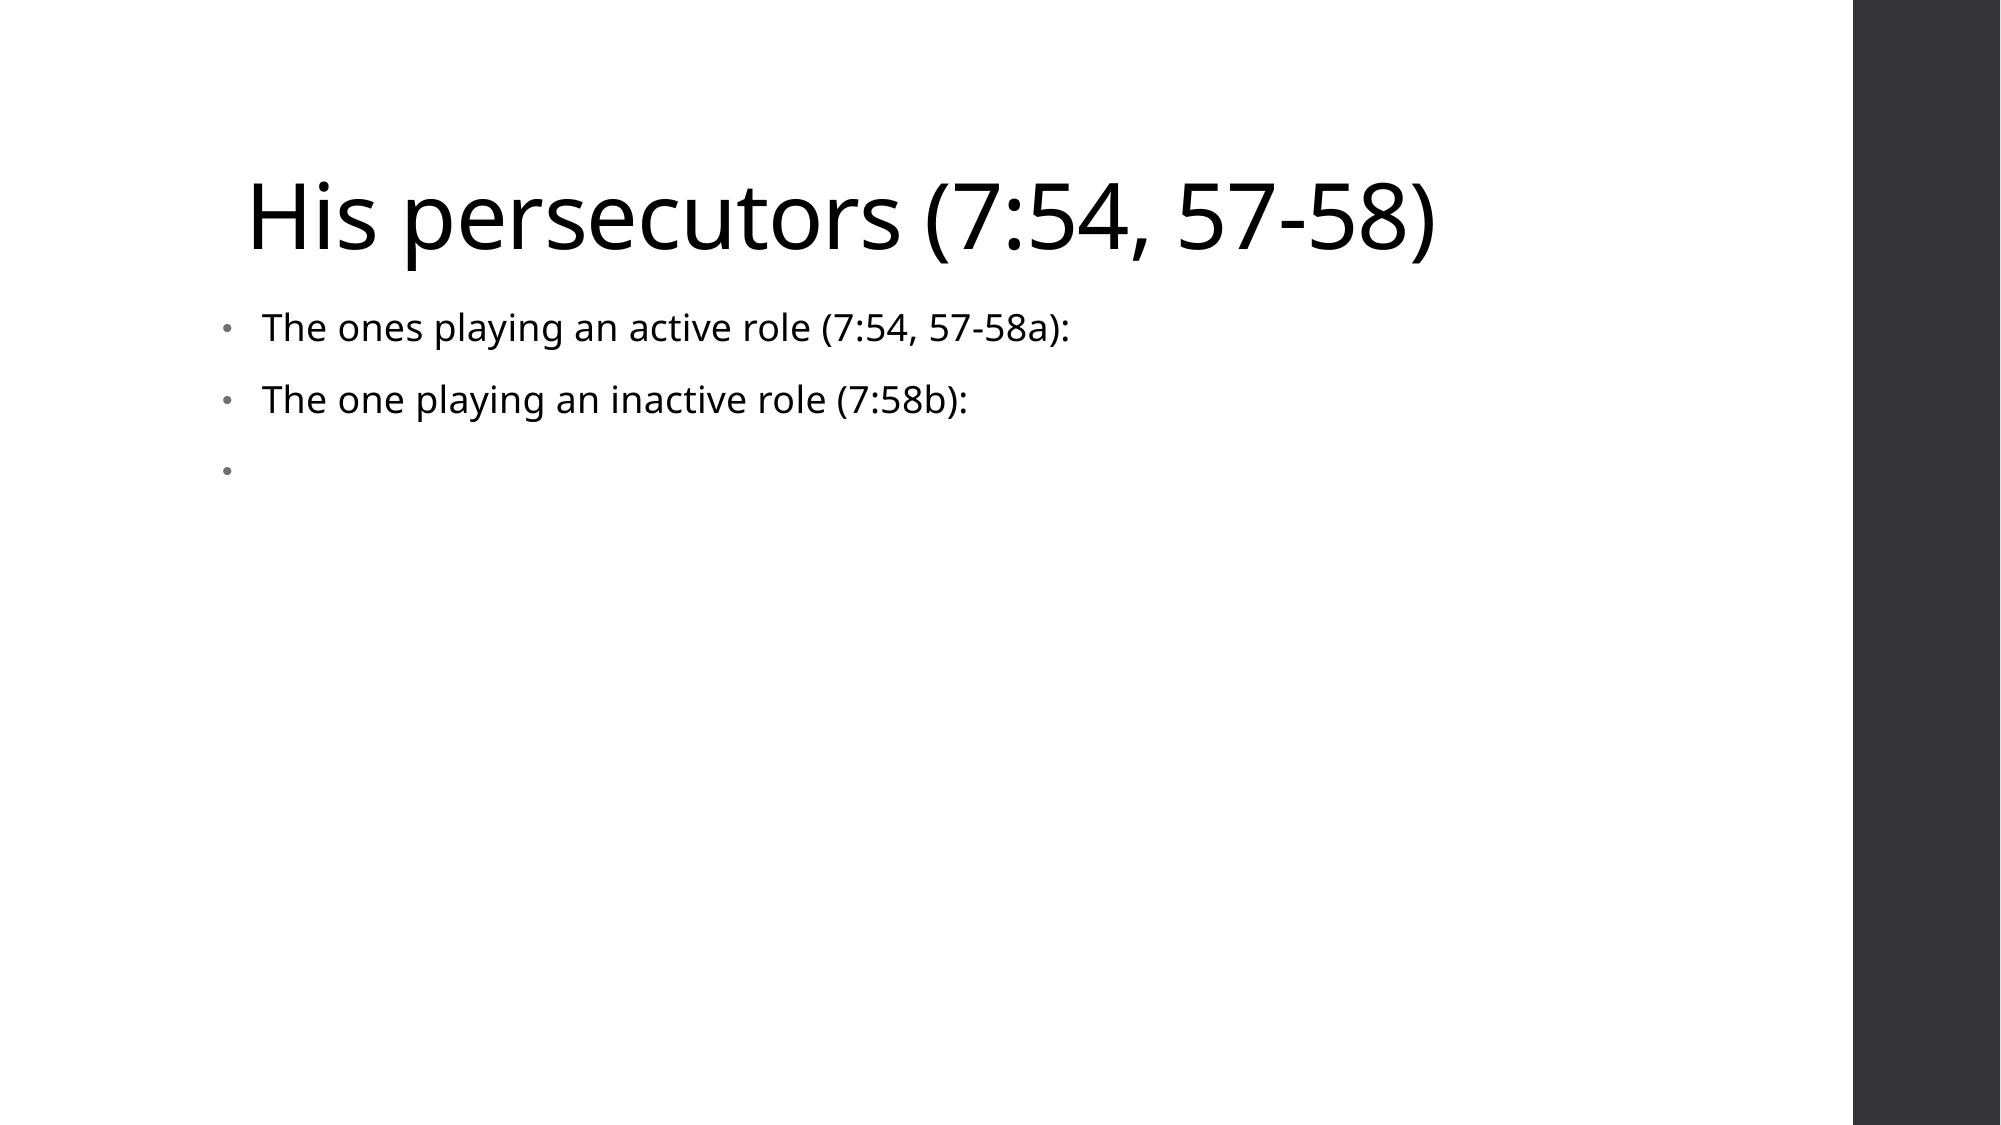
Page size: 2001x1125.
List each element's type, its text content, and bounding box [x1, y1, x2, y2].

title His persecutors (7:54, 57-58) [206, 60, 1797, 278]
list The ones playing an active role (7:54, 57-58a): The one playing an inactive role (7:58b): [206, 299, 1617, 1014]
